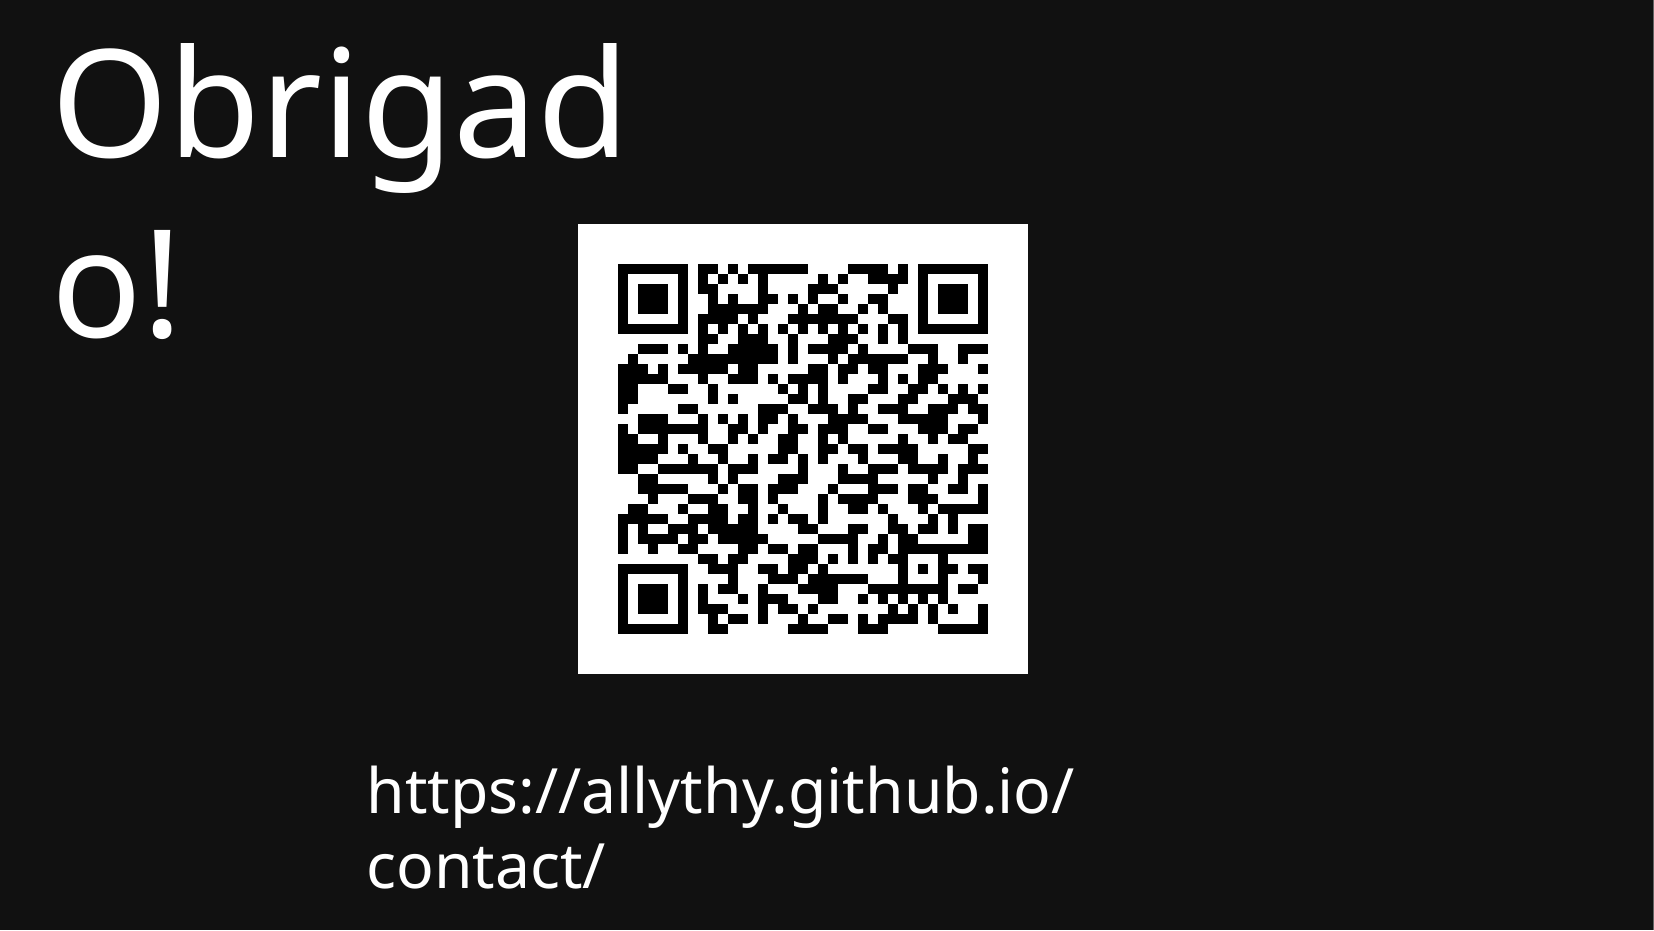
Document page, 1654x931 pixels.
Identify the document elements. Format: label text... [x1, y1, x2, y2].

text_box Obrigado! [36, 0, 727, 177]
text_box Obrigado! [383, 86, 428, 148]
text_box https://allythy.github.io/contact/ [351, 736, 1303, 835]
picture [578, 224, 1028, 674]
